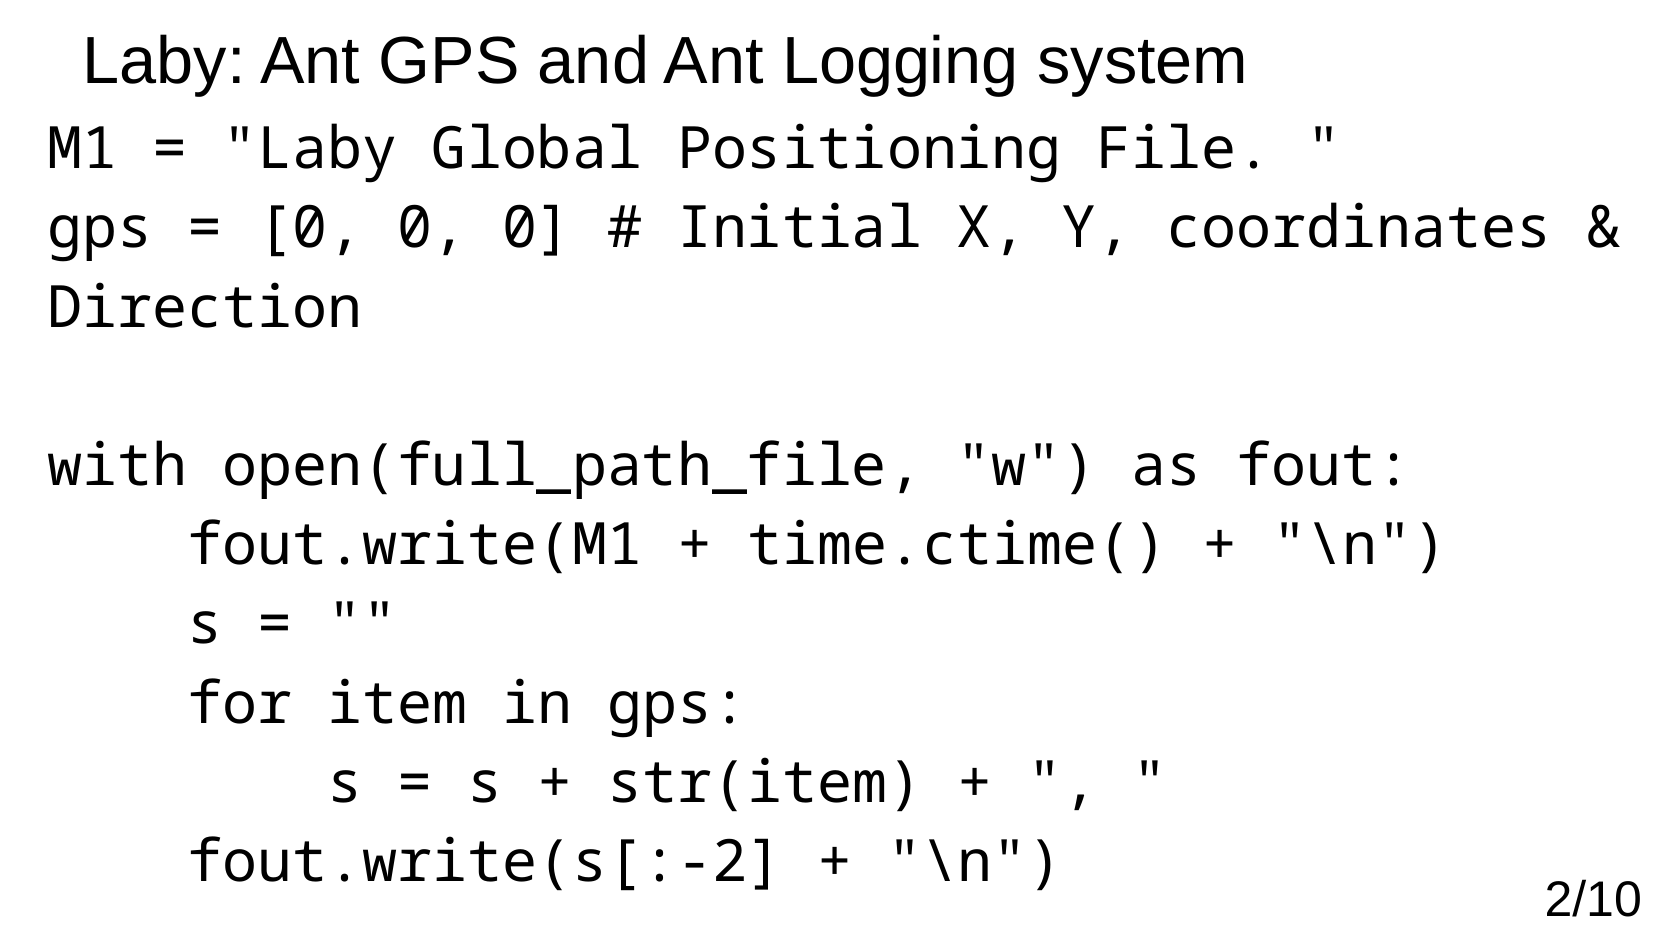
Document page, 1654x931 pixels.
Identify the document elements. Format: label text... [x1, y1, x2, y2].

subtitle M1 = "Laby Global Positioning File. " gps = [0, 0, 0] # Initial X, Y, coordinates & Direction with open(full_path_file, "w") as fout: fout.write(M1 + time.ctime() + "\n") s = "" for item in gps: s = s + str(item) + ", " fout.write(s[:-2] + "\n") $ cat /home/ian/laby_data/gps_data Laby Global Positioning File. Tue May 12 08:51:16 2020 0, 0, 0 [47, 106, 1654, 922]
title Laby: Ant GPS and Ant Logging system [82, 22, 1571, 98]
title 2/10 [1523, 871, 1642, 931]
